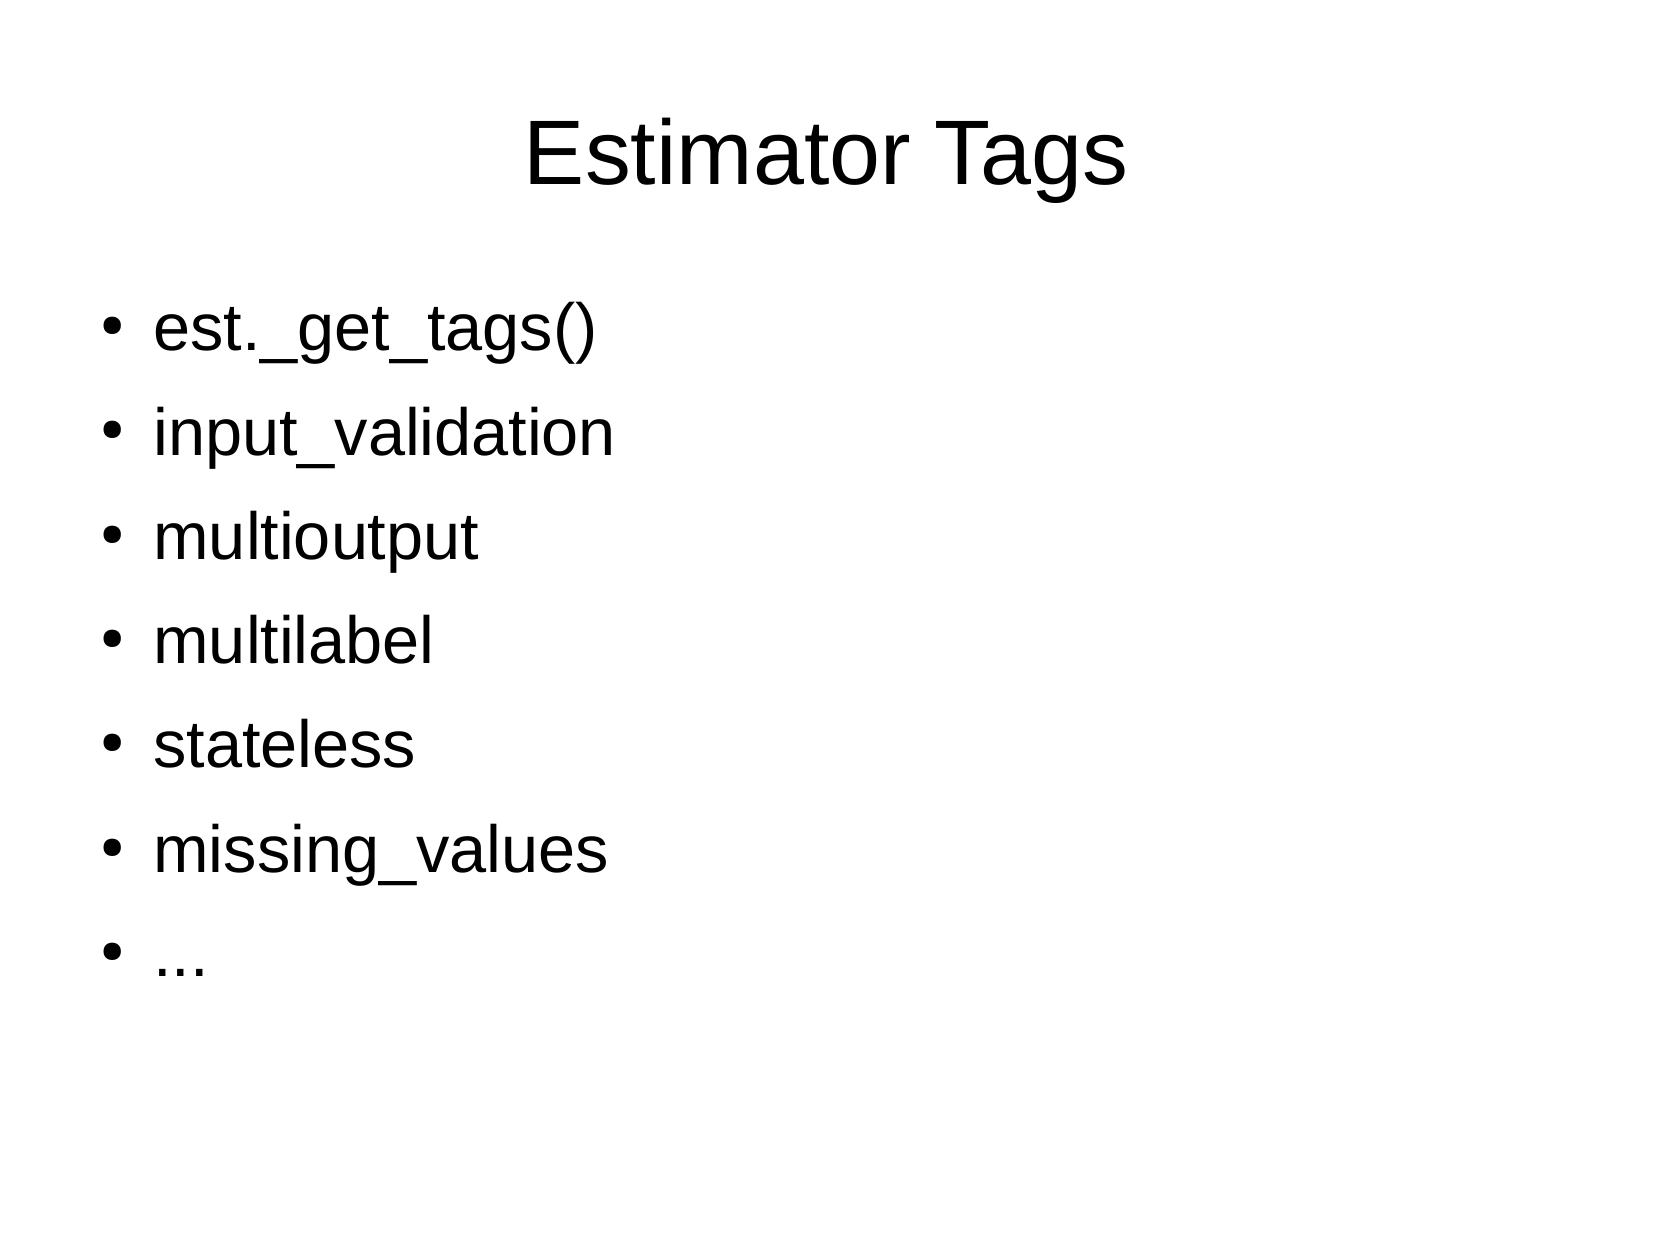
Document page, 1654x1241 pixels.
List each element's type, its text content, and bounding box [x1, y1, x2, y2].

title Estimator Tags [82, 49, 1571, 257]
list est._get_tags() input_validation multioutput multilabel stateless missing_values ... [82, 290, 1571, 1010]
